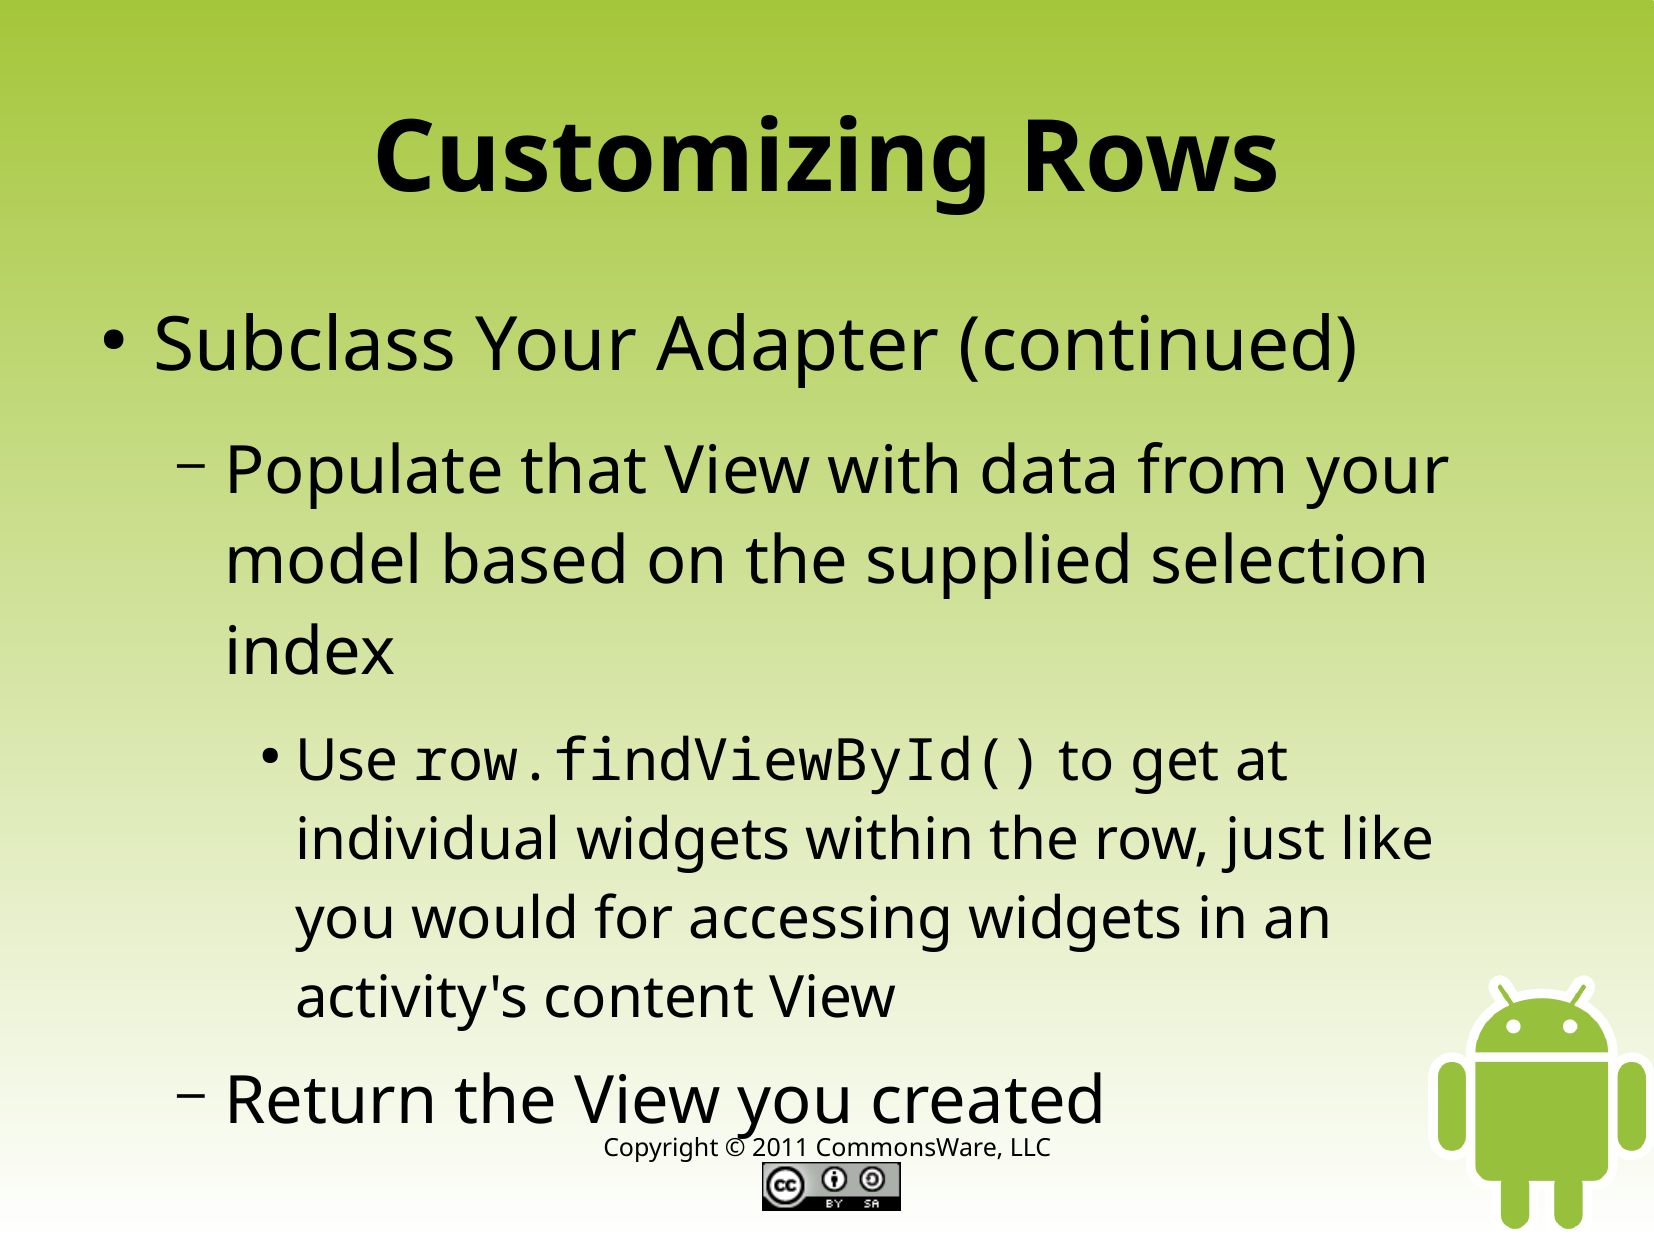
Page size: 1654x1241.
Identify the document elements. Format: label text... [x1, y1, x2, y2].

picture [1428, 975, 1654, 1238]
picture [762, 1162, 901, 1211]
list Subclass Your Adapter (continued) Populate that View with data from your model based on the supplied selection index Use row.findViewById() to get at individual widgets within the row, just like you would for accessing widgets in an activity's content View Return the View you created [82, 290, 1538, 1126]
title Customizing Rows [82, 49, 1571, 257]
